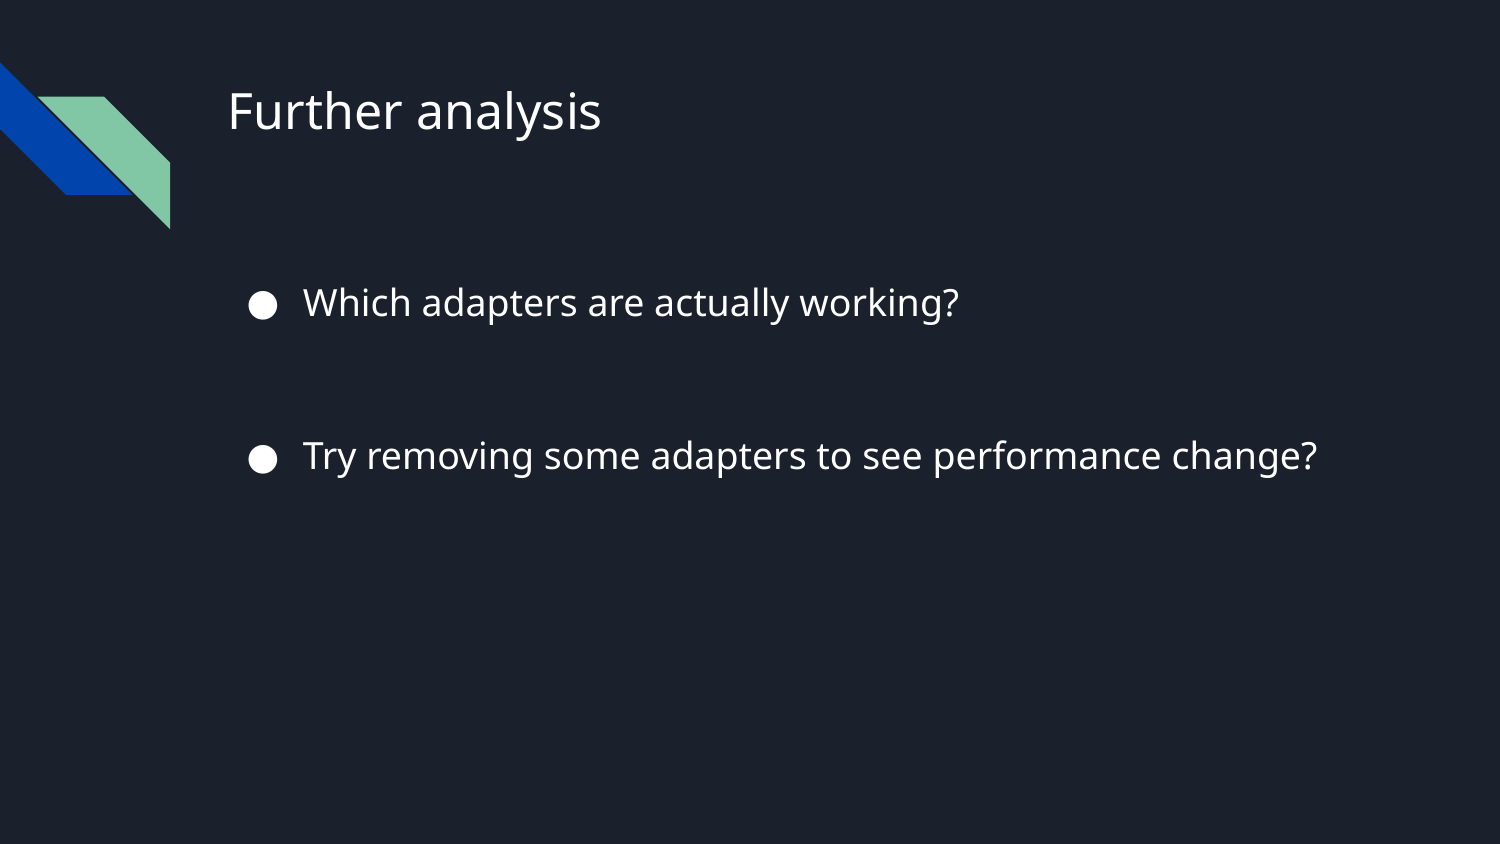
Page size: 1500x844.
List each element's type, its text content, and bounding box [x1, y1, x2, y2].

title Further analysis [212, 64, 1368, 215]
list Which adapters are actually working? Try removing some adapters to see performance change? [212, 257, 1368, 735]
